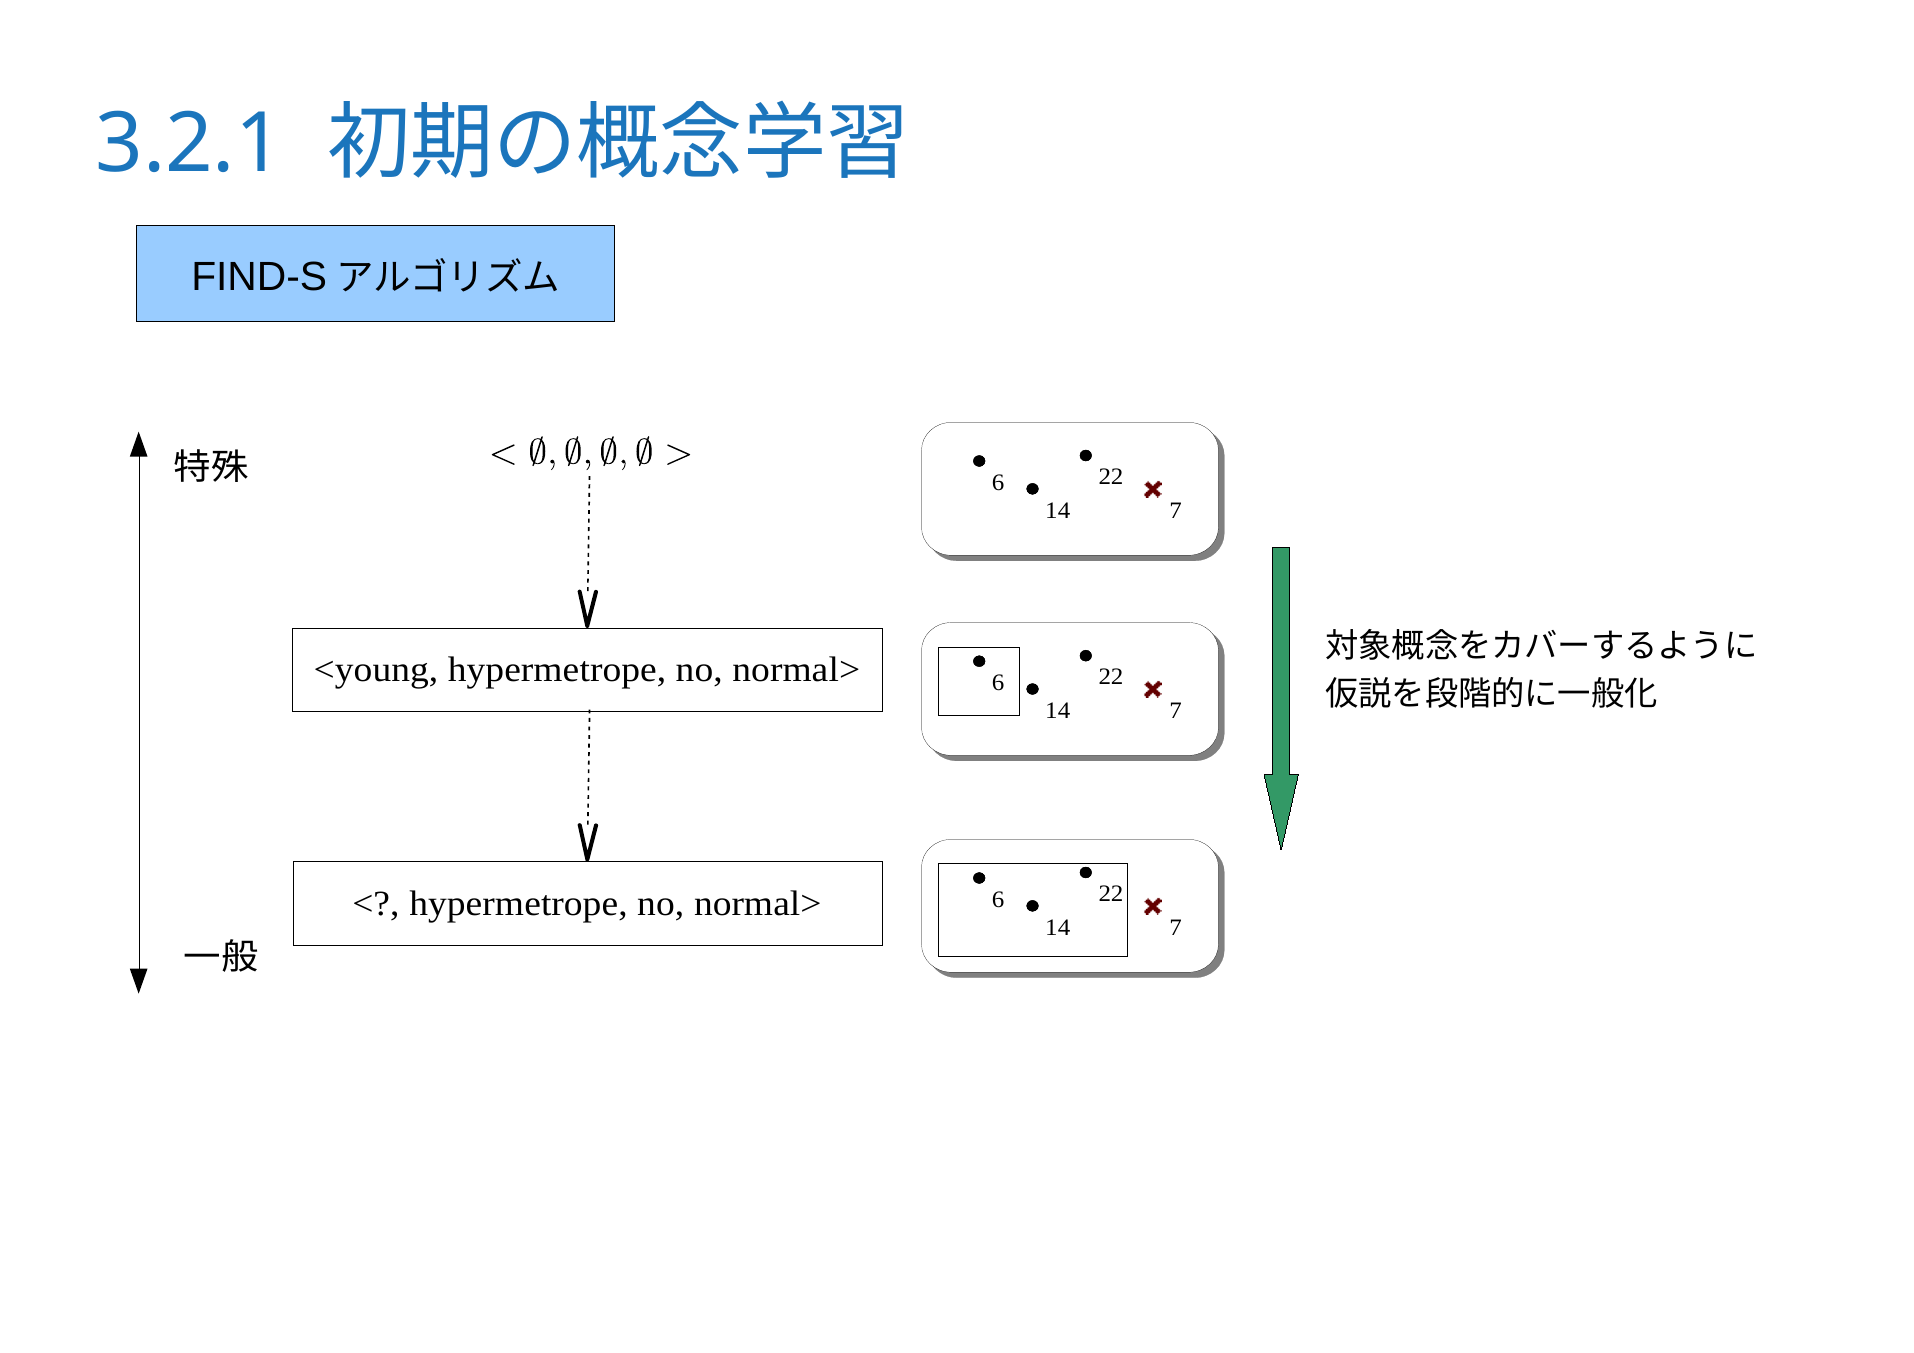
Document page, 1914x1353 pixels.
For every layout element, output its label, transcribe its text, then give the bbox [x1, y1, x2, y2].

picture [129, 422, 1231, 999]
text_box FIND-Sアルゴリズム [136, 225, 615, 322]
text_box 対象概念をカバーするように 仮説を段階的に一般化 [1310, 611, 1865, 758]
text_box [1264, 547, 1299, 850]
title 3.2.1 初期の概念学習 [95, 53, 1818, 226]
